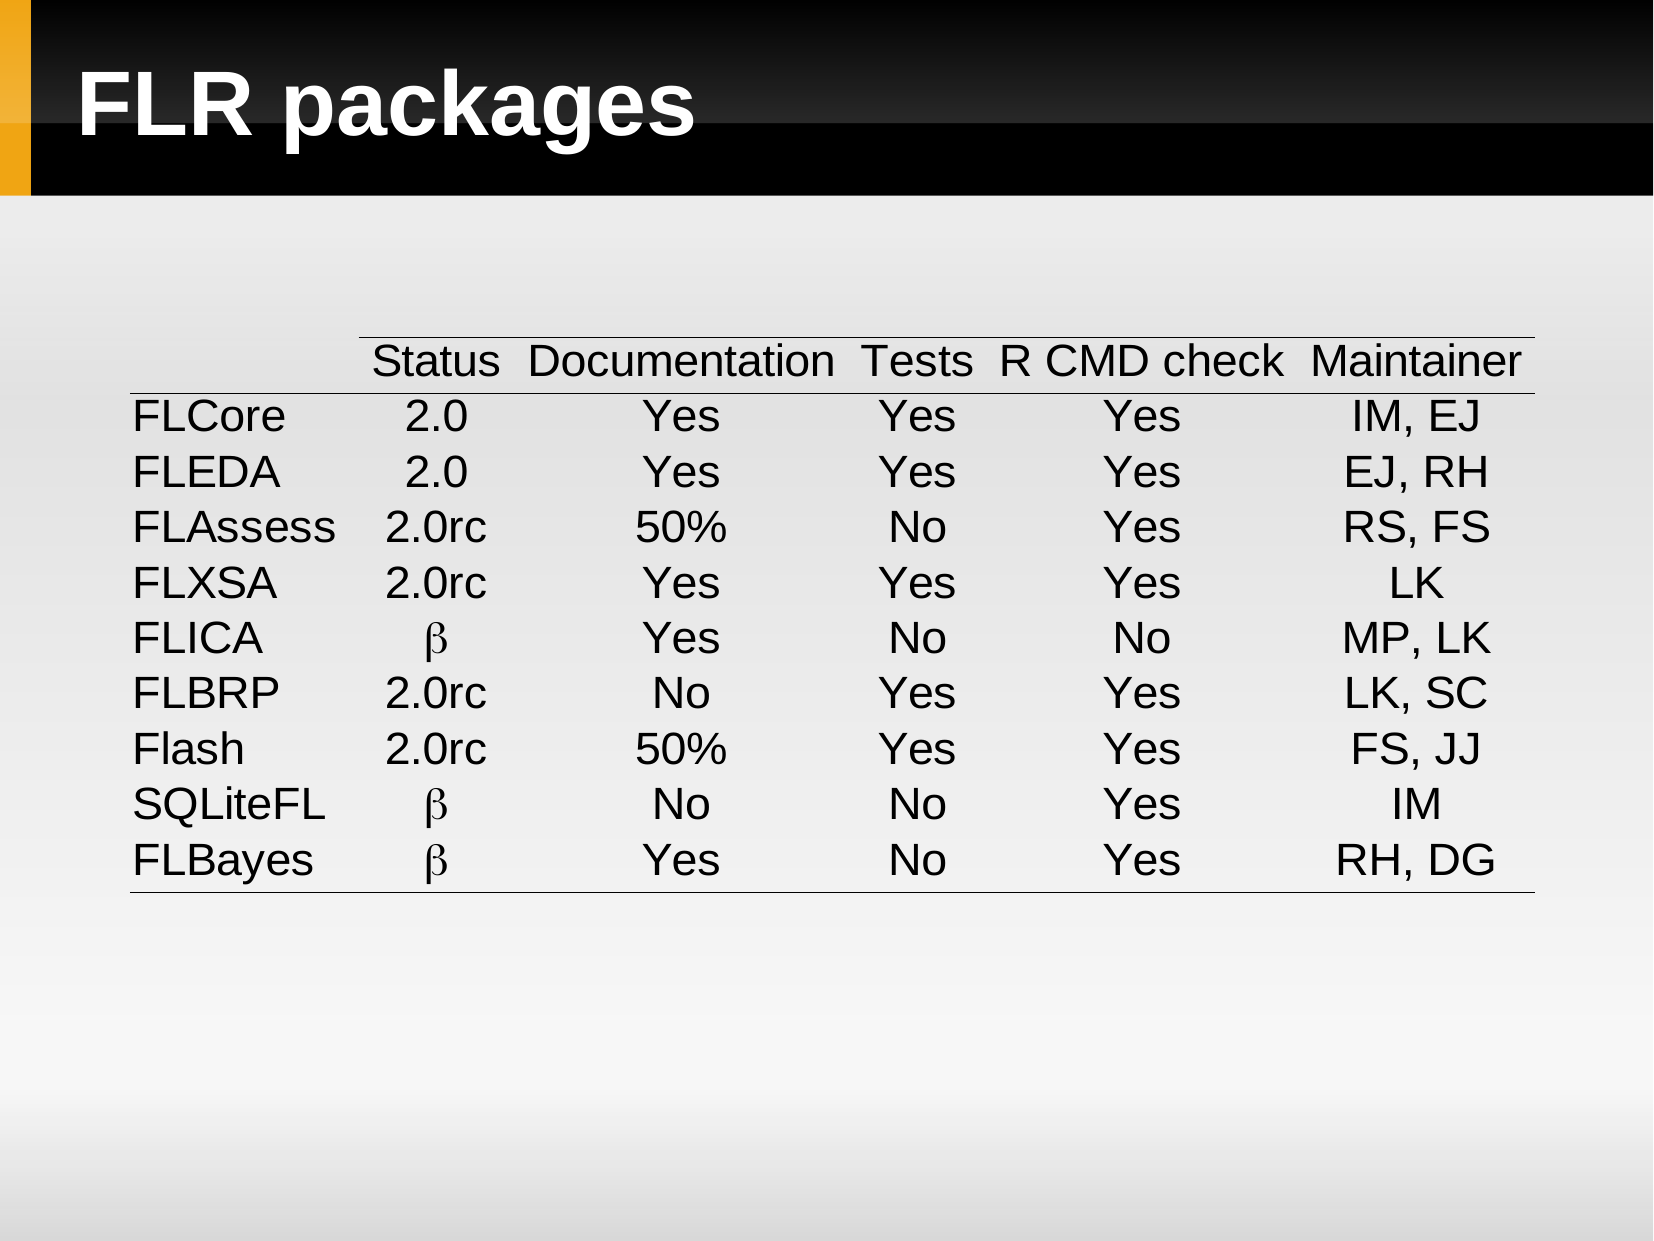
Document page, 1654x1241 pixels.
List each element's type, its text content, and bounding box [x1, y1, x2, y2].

picture [0, 0, 1654, 1241]
title FLR packages [76, 0, 1565, 208]
chart [129, 337, 1653, 1156]
